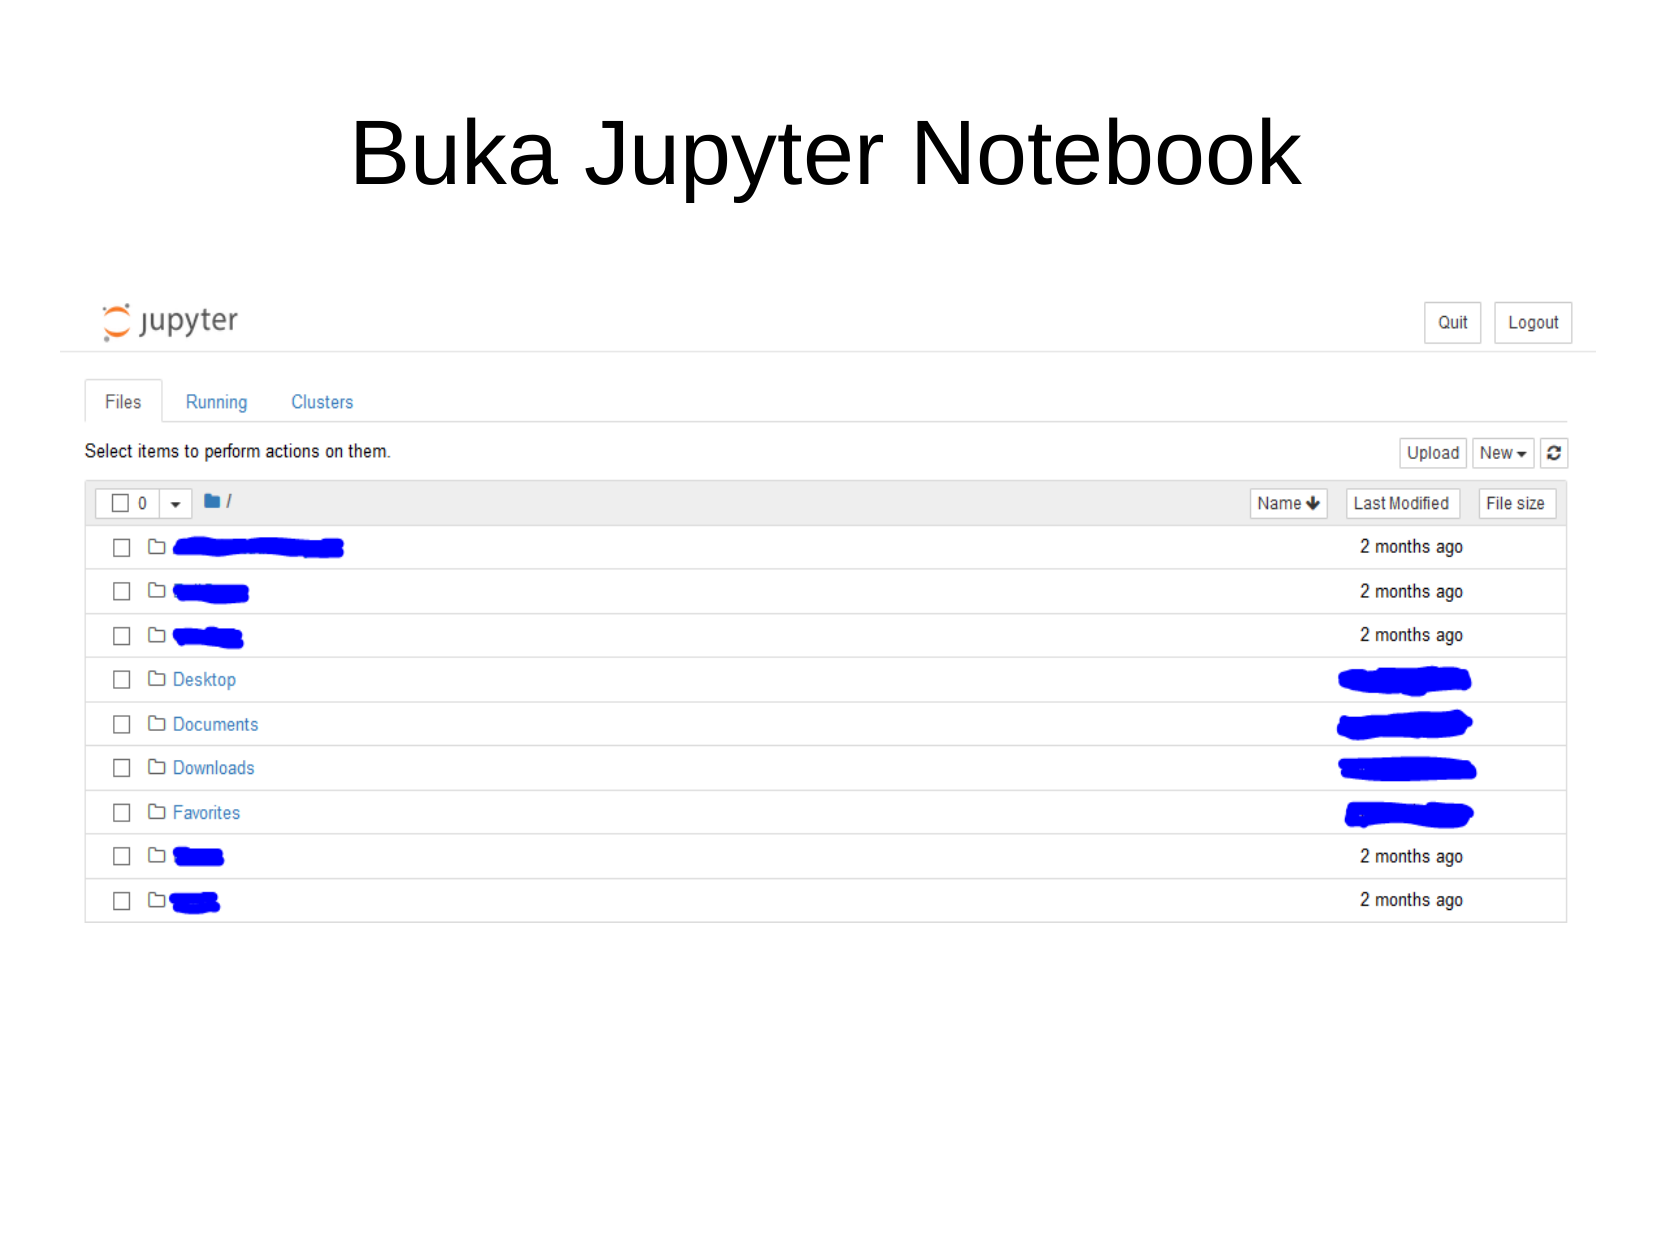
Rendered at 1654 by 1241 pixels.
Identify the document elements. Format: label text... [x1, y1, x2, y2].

picture [60, 295, 1596, 923]
title Buka Jupyter Notebook [82, 49, 1571, 257]
